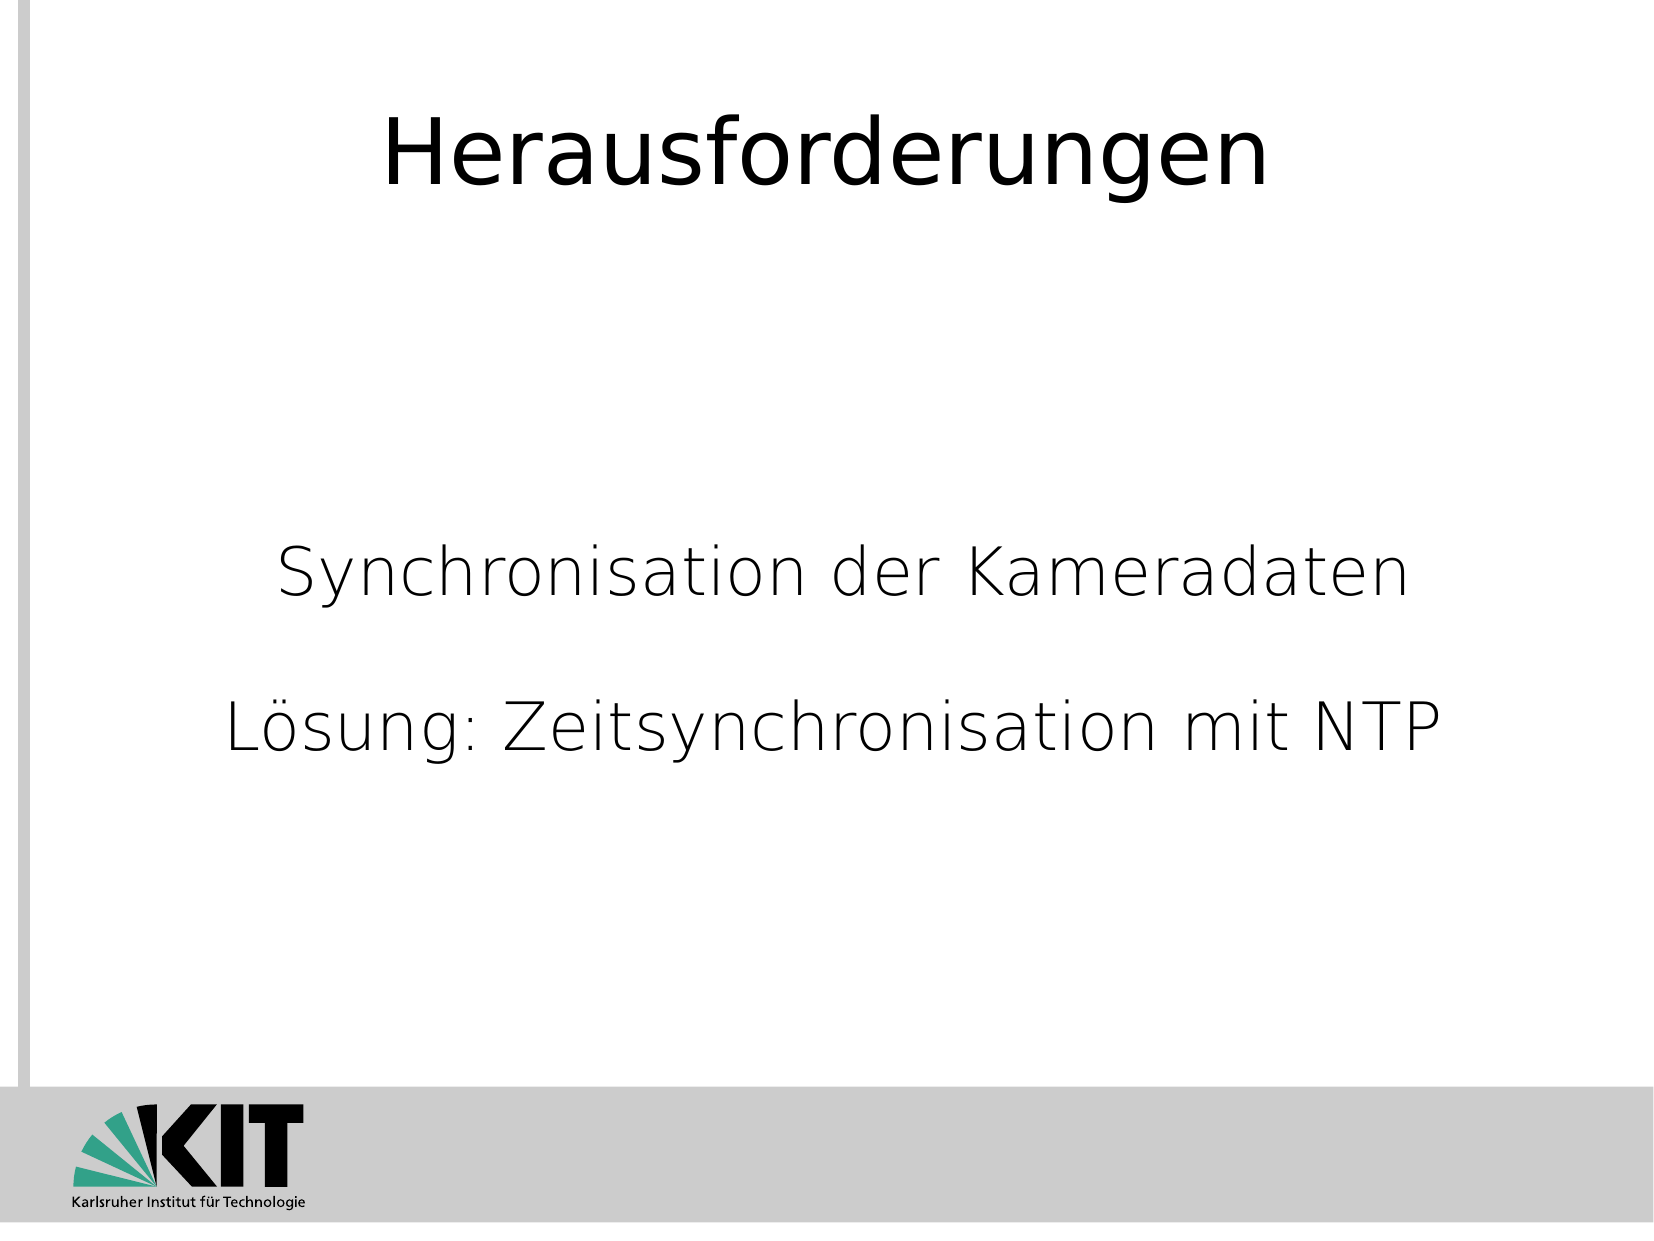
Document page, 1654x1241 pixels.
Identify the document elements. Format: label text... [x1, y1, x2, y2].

title Herausforderungen [82, 49, 1571, 257]
picture [70, 1098, 308, 1217]
text_box [0, 1086, 1654, 1223]
subtitle Synchronisation der Kameradaten Lösung: Zeitsynchronisation mit NTP [82, 290, 1571, 1010]
